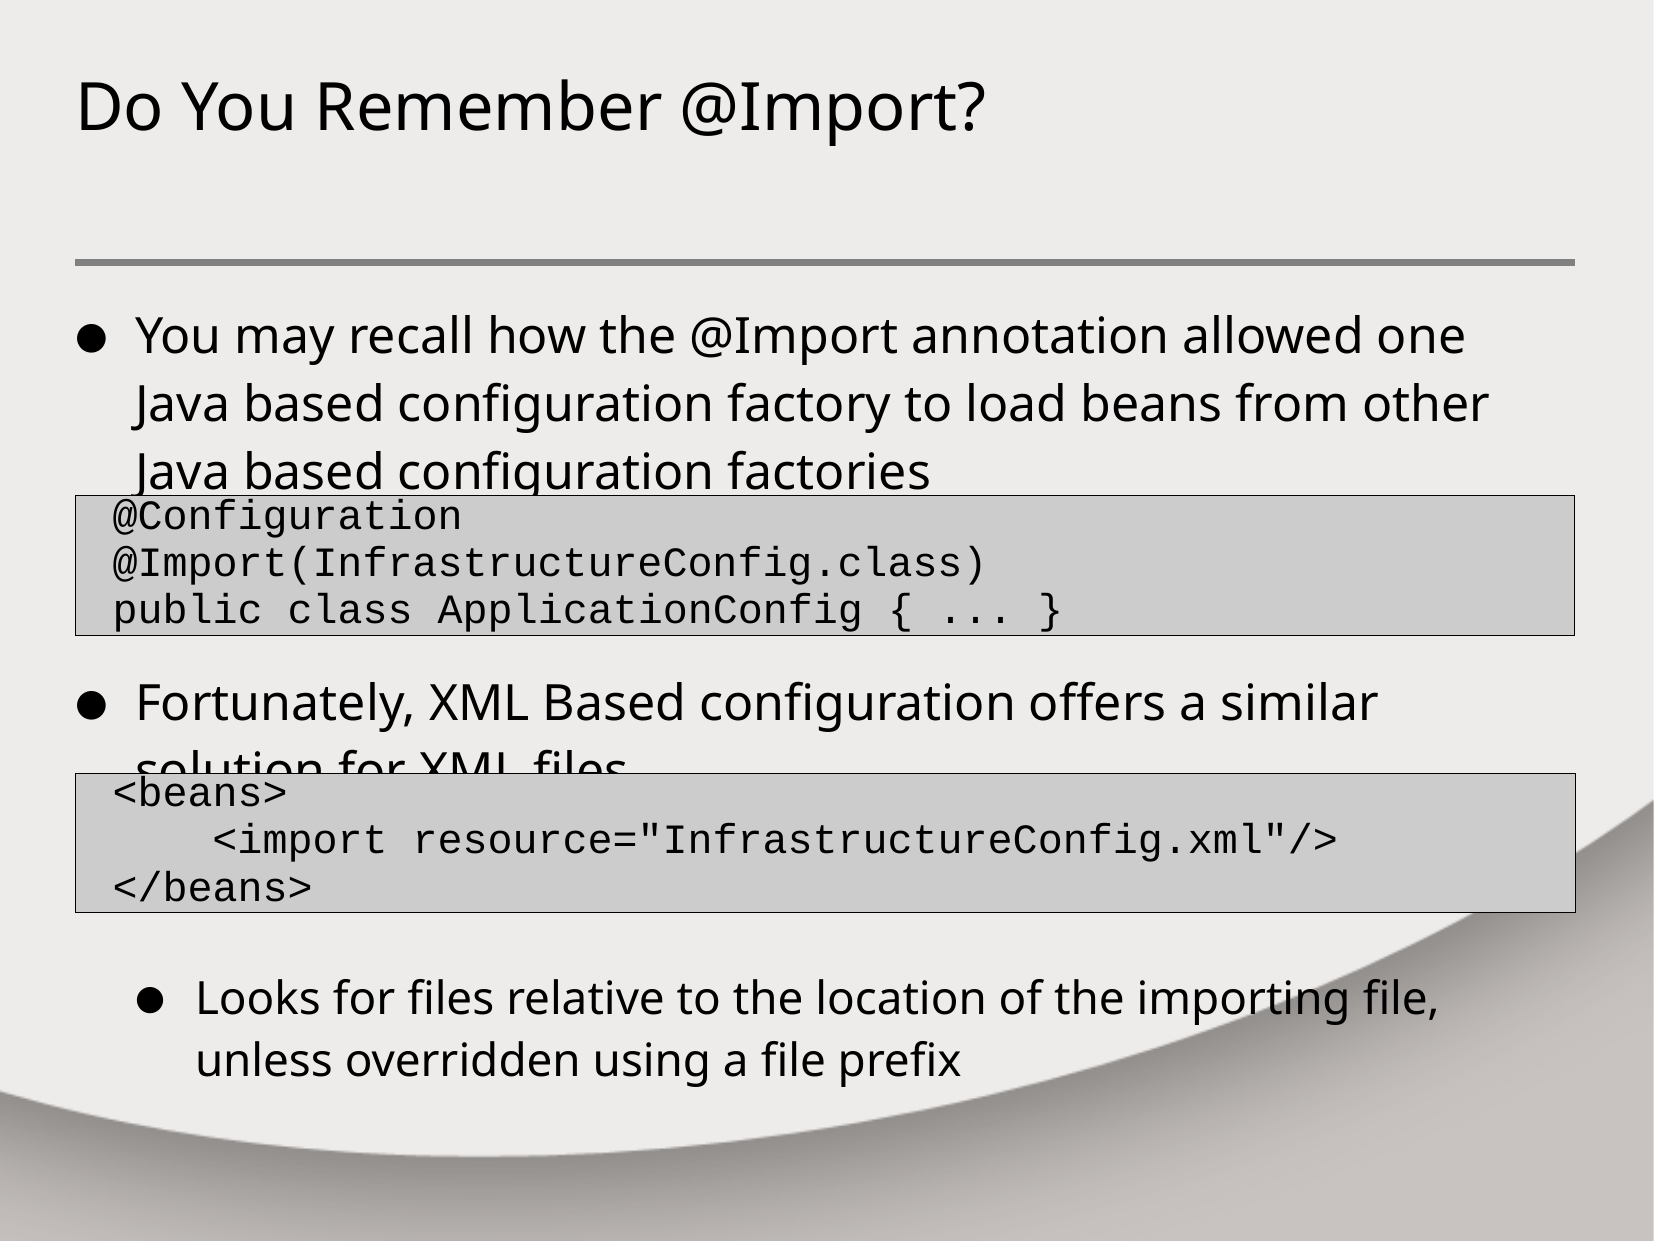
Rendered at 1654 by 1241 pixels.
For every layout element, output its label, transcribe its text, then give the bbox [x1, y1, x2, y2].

list You may recall how the @Import annotation allowed one Java based configuration factory to load beans from other Java based configuration factories Fortunately, XML Based configuration offers a similar solution for XML files Looks for files relative to the location of the importing file, unless overridden using a file prefix [75, 300, 1575, 495]
title Do You Remember @Import? [75, 75, 1576, 226]
text_box <beans> <import resource="InfrastructureConfig.xml"/> </beans> [75, 773, 1576, 913]
list You may recall how the @Import annotation allowed one Java based configuration factory to load beans from other Java based configuration factories Fortunately, XML Based configuration offers a similar solution for XML files Looks for files relative to the location of the importing file, unless overridden using a file prefix [75, 913, 1575, 1163]
picture [0, 0, 1654, 1241]
text_box @Configuration @Import(InfrastructureConfig.class) public class ApplicationConfig { ... } [75, 495, 1575, 636]
list You may recall how the @Import annotation allowed one Java based configuration factory to load beans from other Java based configuration factories Fortunately, XML Based configuration offers a similar solution for XML files Looks for files relative to the location of the importing file, unless overridden using a file prefix [75, 636, 1575, 773]
